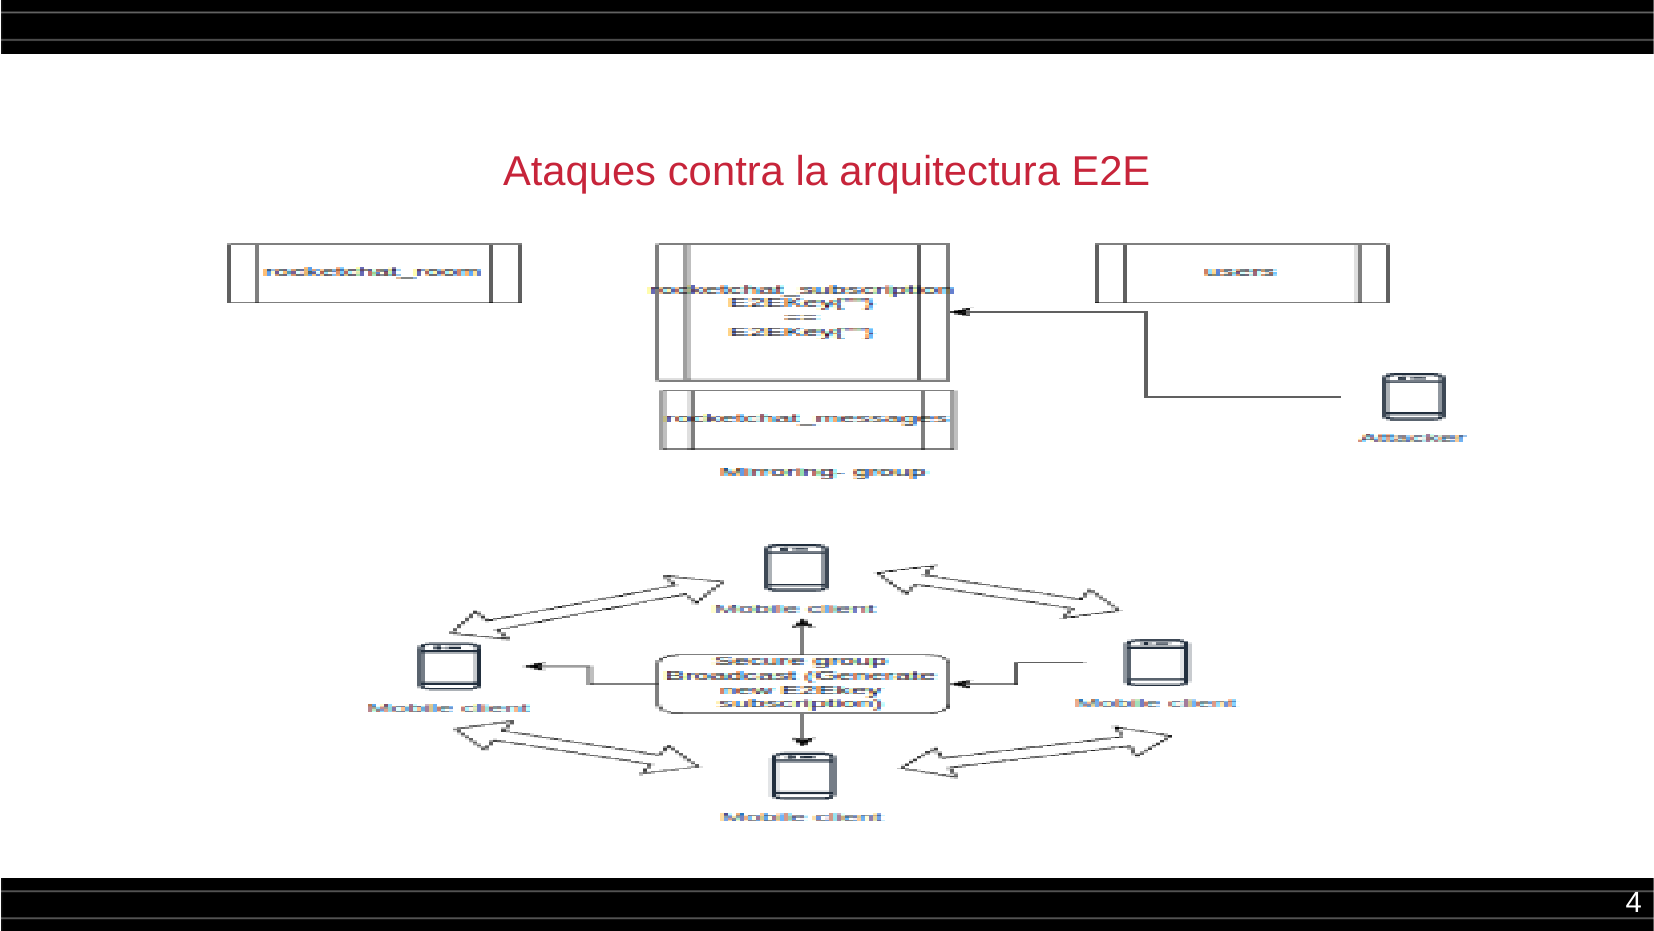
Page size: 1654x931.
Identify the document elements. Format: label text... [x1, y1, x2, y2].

picture [1, 0, 1654, 54]
picture [82, 224, 1560, 875]
title Ataques contra la arquitectura E2E [82, 92, 1571, 249]
picture [1, 878, 1654, 931]
